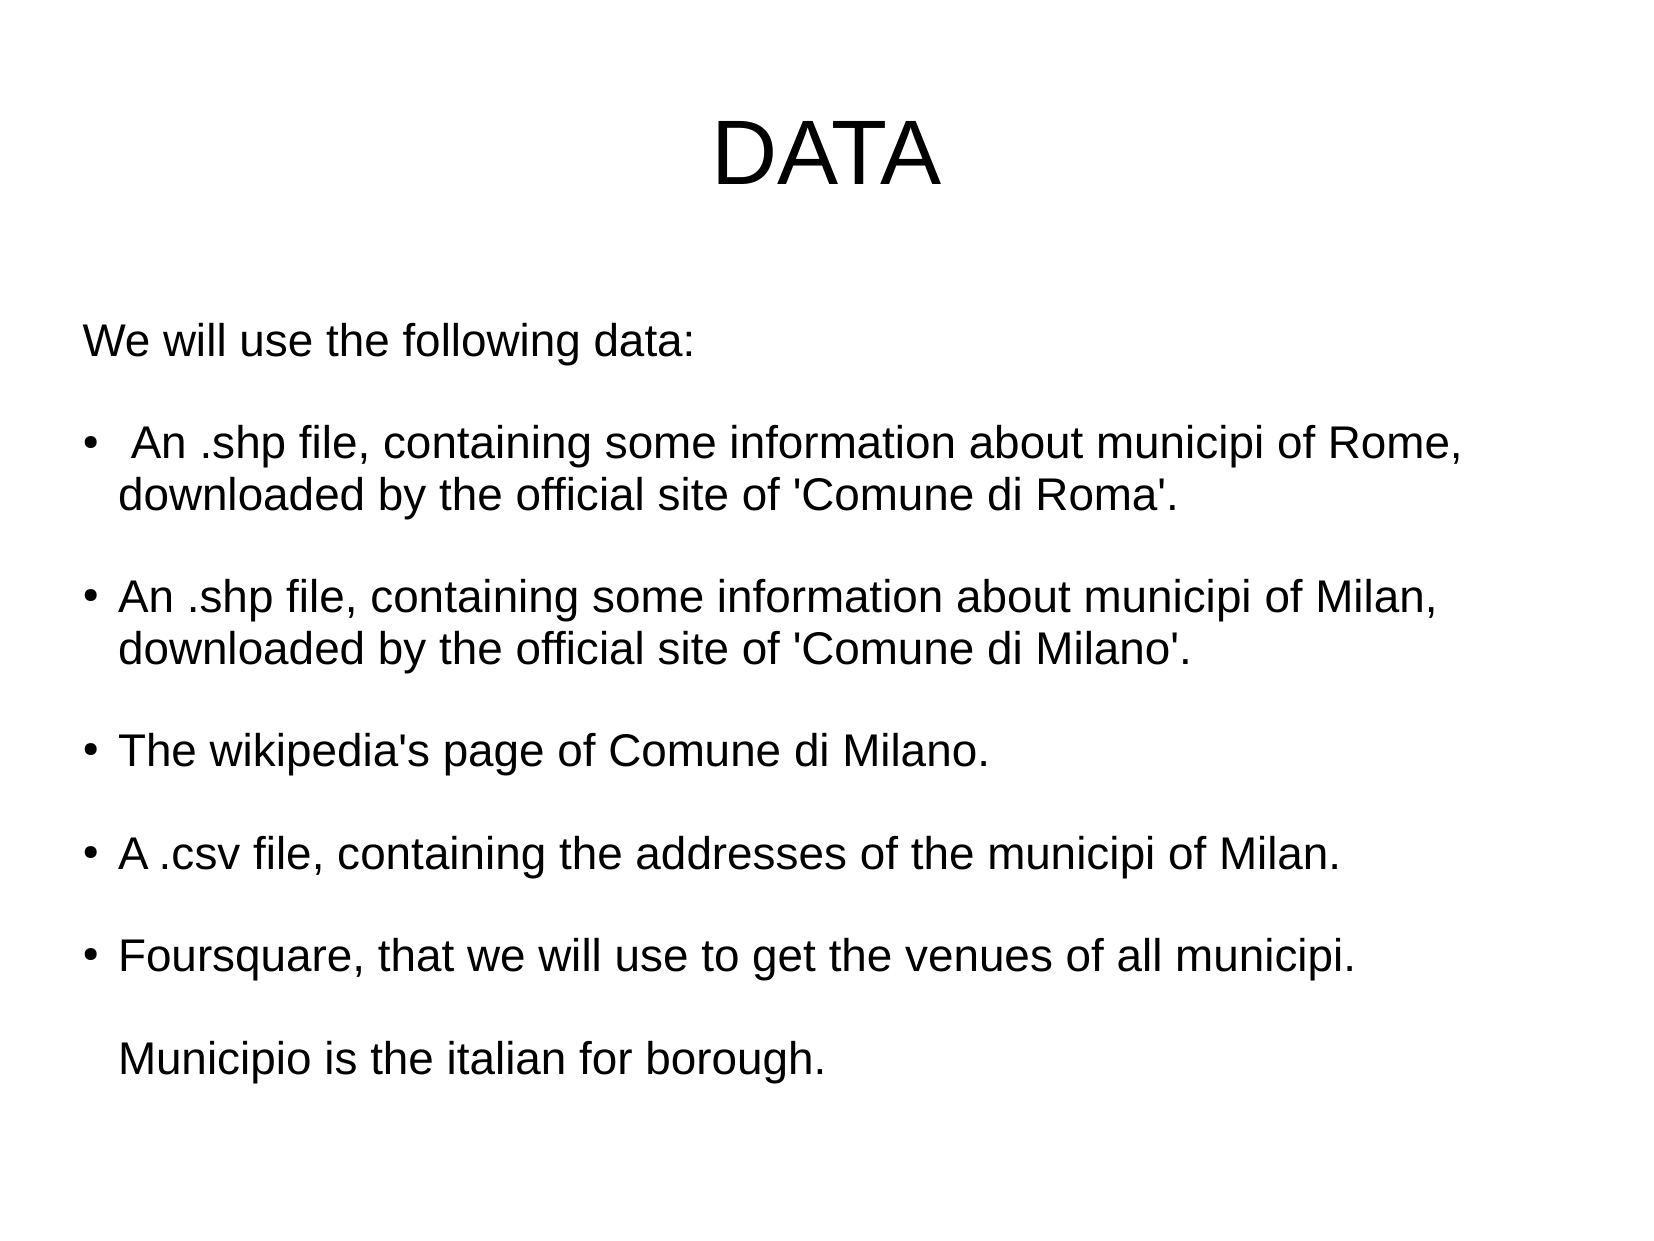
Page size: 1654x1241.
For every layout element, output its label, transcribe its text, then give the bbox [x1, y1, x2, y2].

subtitle We will use the following data: An .shp file, containing some information about municipi of Rome, downloaded by the official site of 'Comune di Roma'. An .shp file, containing some information about municipi of Milan, downloaded by the official site of 'Comune di Milano'. The wikipedia's page of Comune di Milano. A .csv file, containing the addresses of the municipi of Milan. Foursquare, that we will use to get the venues of all municipi. Municipio is the italian for borough. [82, 290, 1571, 1109]
title DATA [82, 49, 1571, 257]
